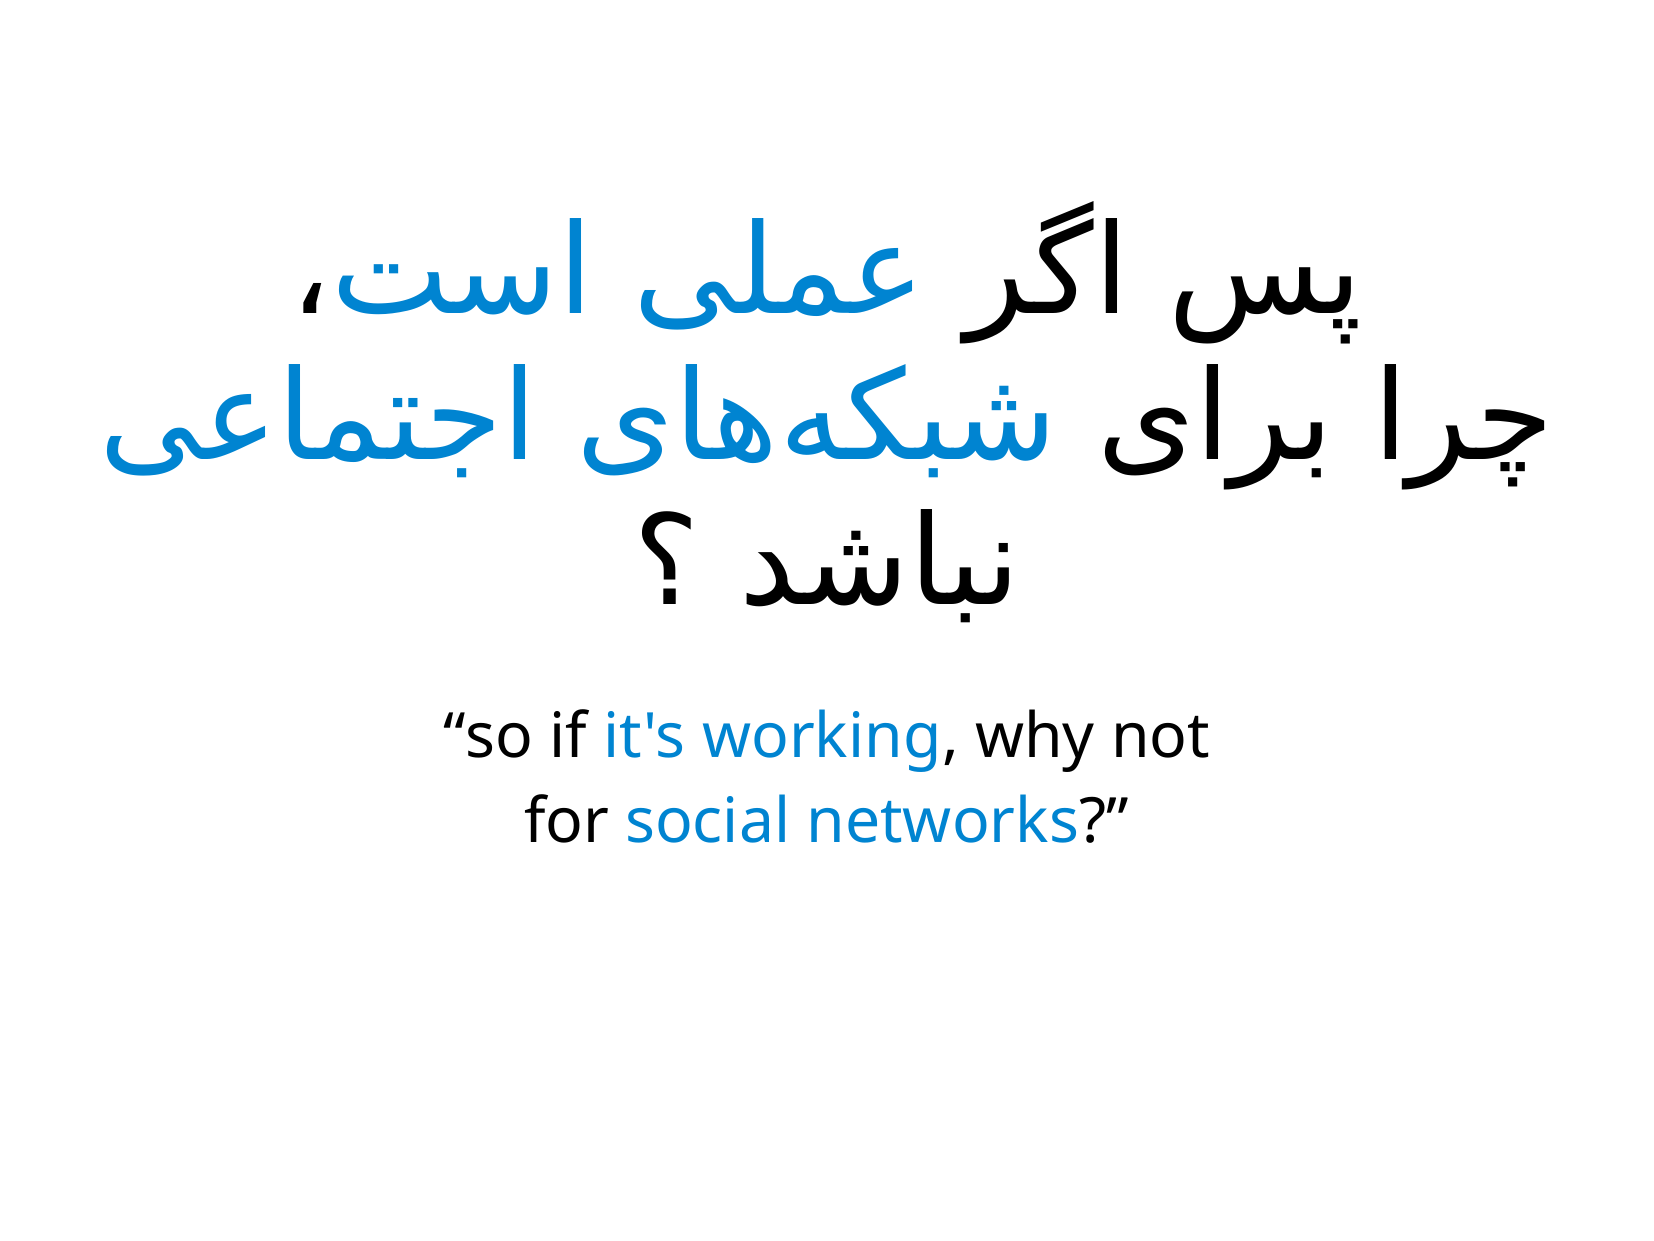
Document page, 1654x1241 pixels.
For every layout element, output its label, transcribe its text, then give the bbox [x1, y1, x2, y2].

subtitle پس اگر عملی است، چرا برای شبکه‌های اجتماعی نباشد ؟ “so if it's working, why not for social networks?” [82, 49, 1571, 1010]
